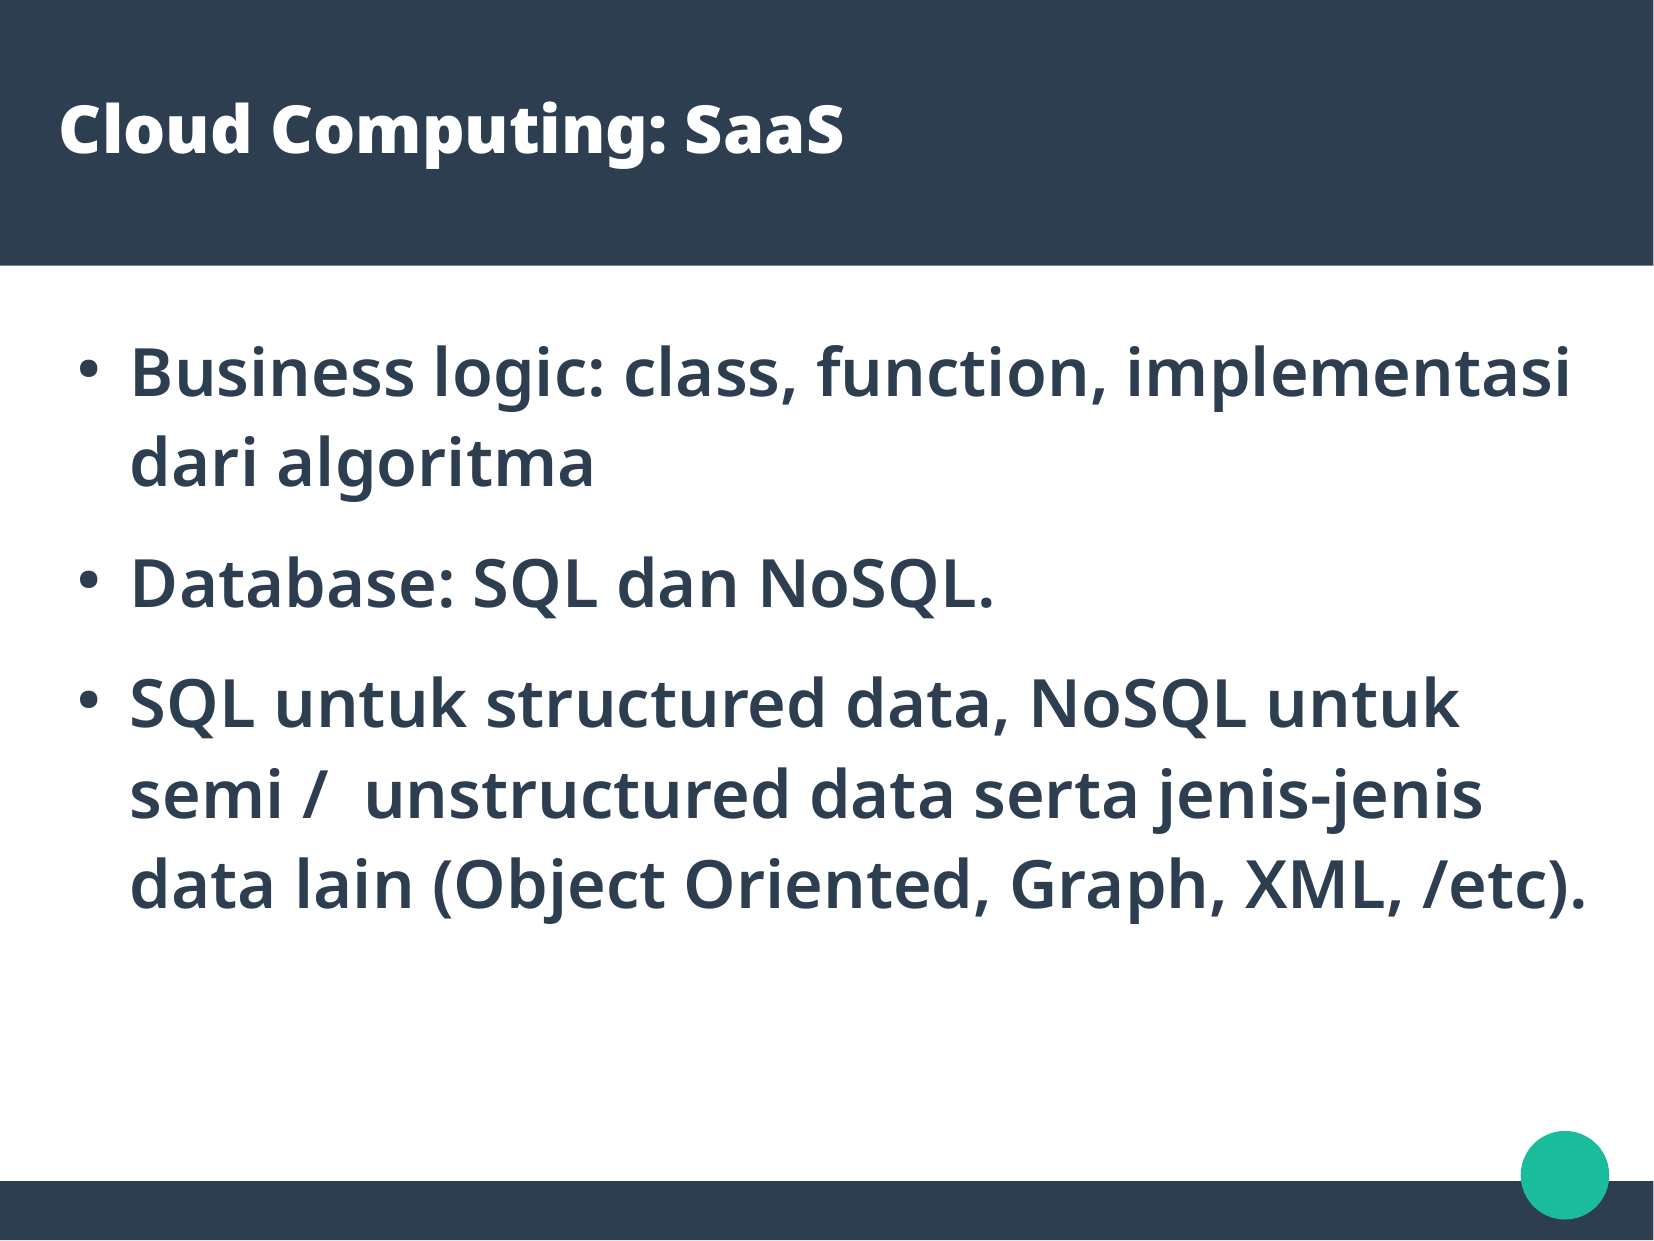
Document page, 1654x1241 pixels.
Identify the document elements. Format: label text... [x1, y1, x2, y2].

list Business logic: class, function, implementasi dari algoritma Database: SQL dan NoSQL. SQL untuk structured data, NoSQL untuk semi / unstructured data serta jenis-jenis data lain (Object Oriented, Graph, XML, /etc). [59, 324, 1595, 1152]
title Cloud Computing: SaaS [59, 49, 1595, 207]
